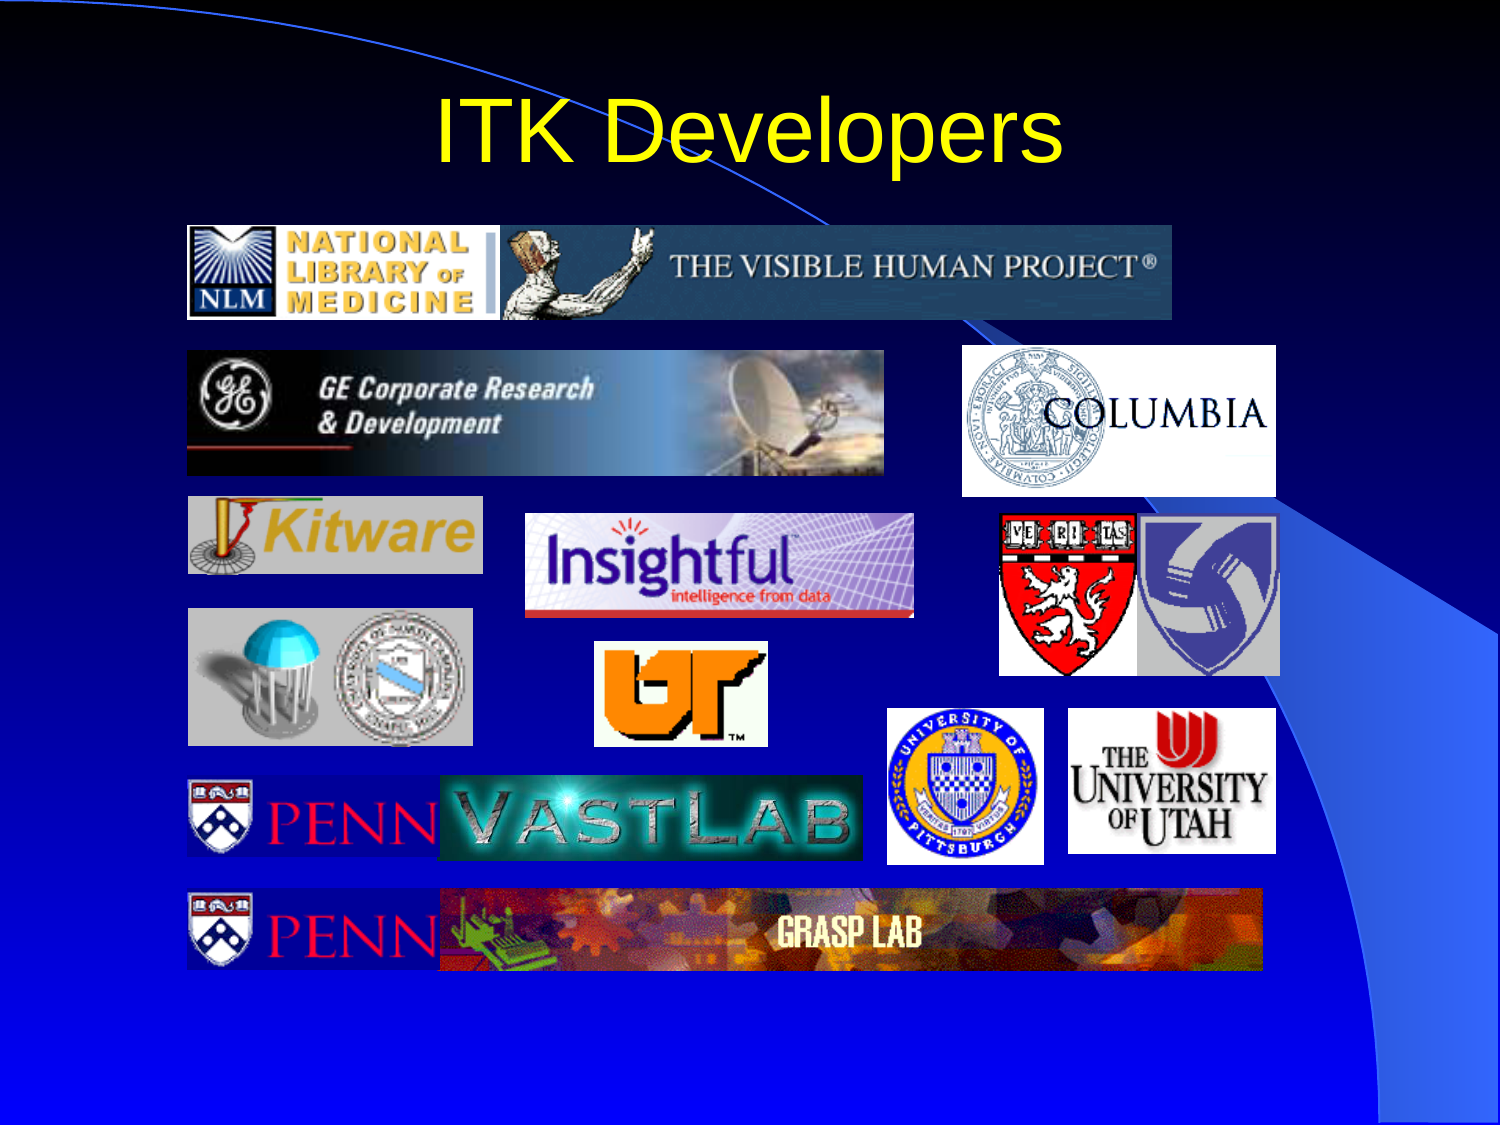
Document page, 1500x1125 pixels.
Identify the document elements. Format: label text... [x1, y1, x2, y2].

picture [887, 708, 1044, 865]
picture [999, 513, 1280, 676]
picture [594, 641, 768, 747]
picture [962, 345, 1276, 497]
picture [187, 225, 1172, 320]
picture [1068, 708, 1276, 854]
picture [187, 608, 474, 747]
picture [187, 888, 1263, 971]
title ITK Developers [112, 17, 1388, 245]
picture [187, 775, 863, 861]
picture [187, 350, 884, 476]
picture [525, 513, 914, 618]
picture [187, 496, 483, 575]
